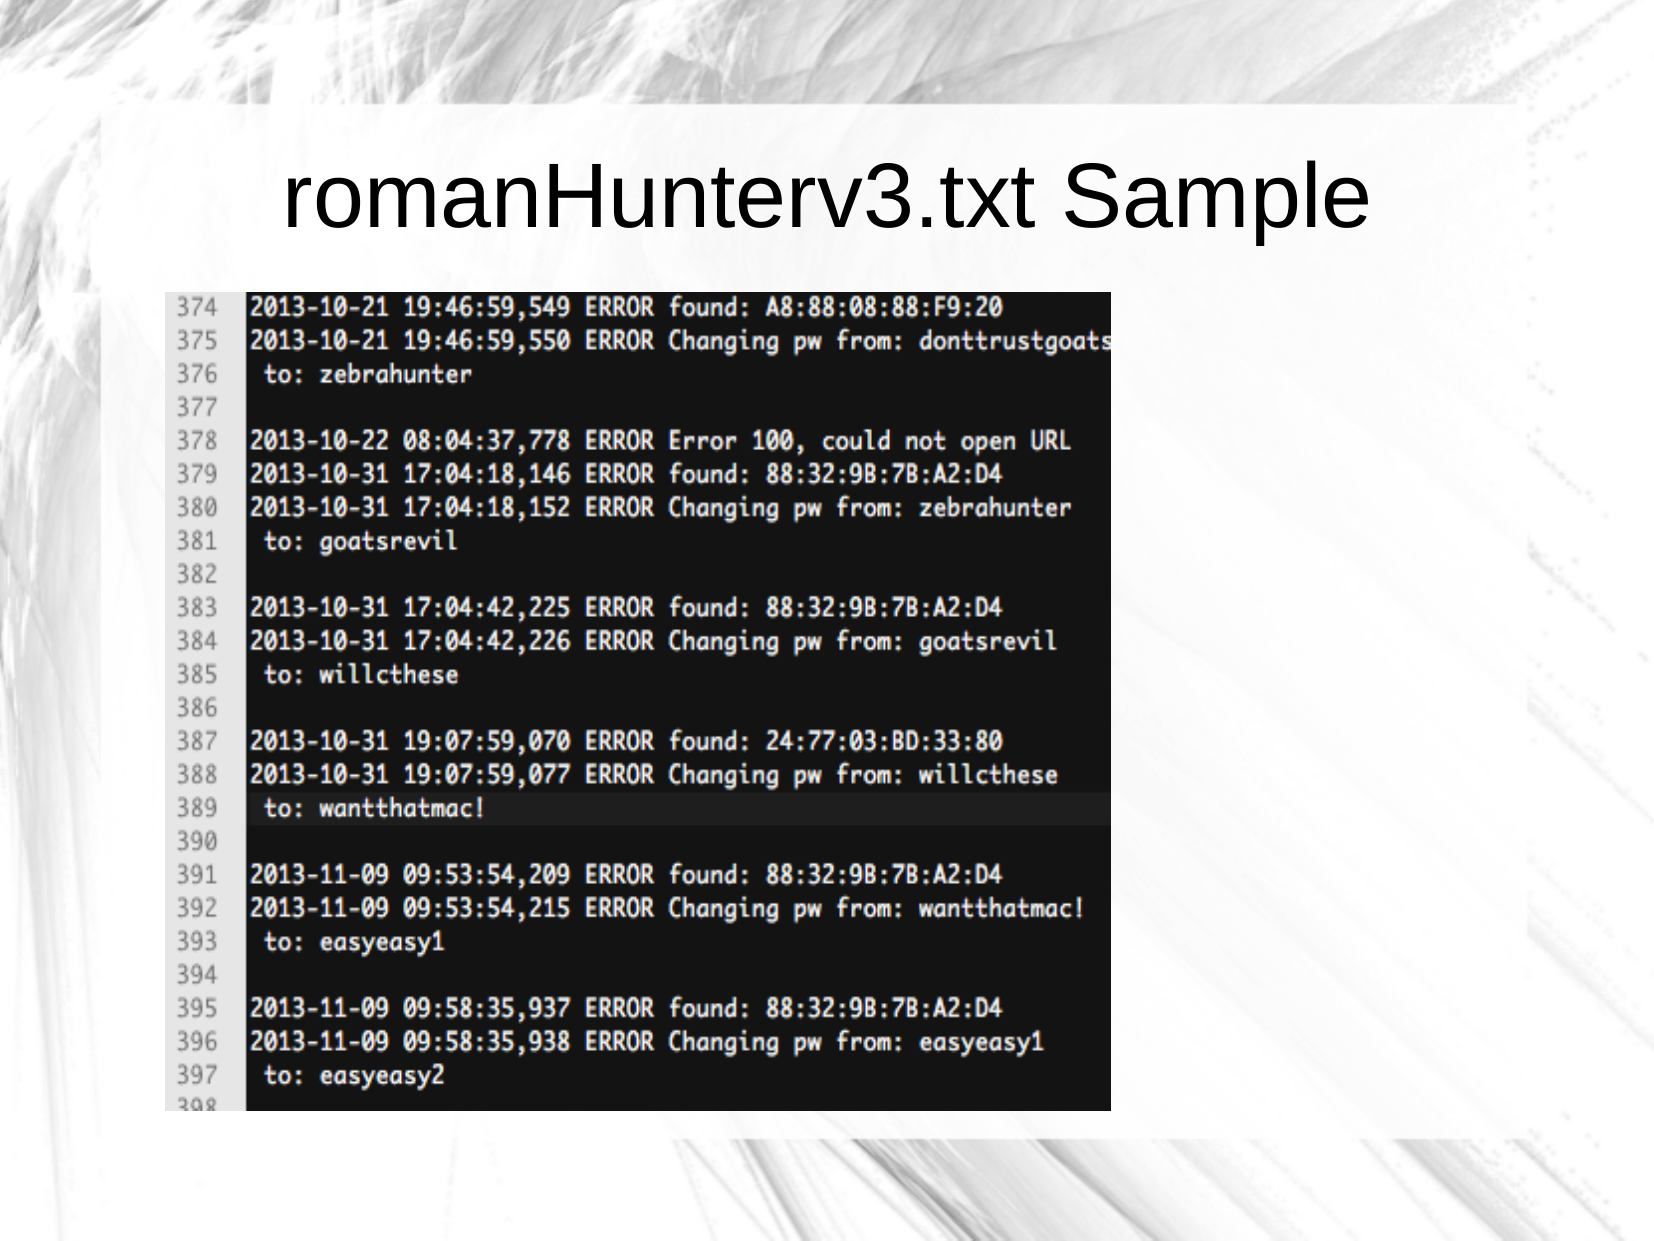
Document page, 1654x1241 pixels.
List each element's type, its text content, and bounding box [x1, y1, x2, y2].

title romanHunterv3.txt Sample [118, 112, 1506, 281]
picture [0, 0, 1654, 1241]
